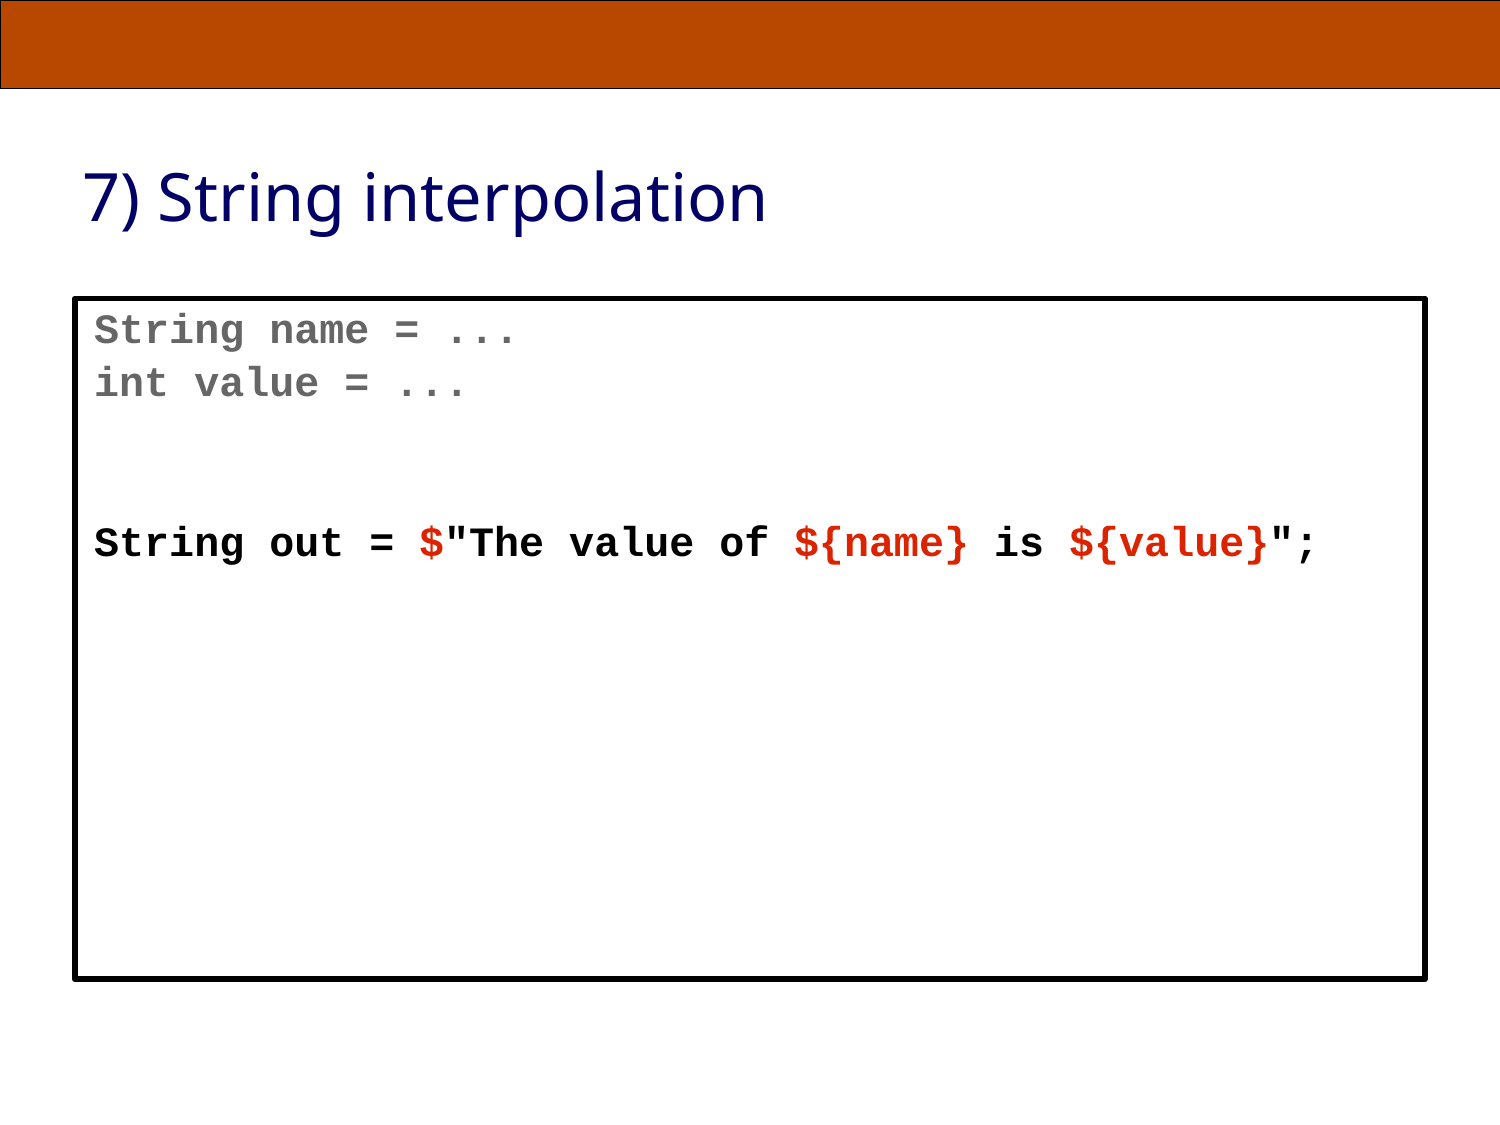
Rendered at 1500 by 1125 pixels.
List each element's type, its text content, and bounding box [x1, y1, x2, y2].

list String name = ... int value = ... String out = $"The value of ${name} is ${value}"; [75, 298, 1425, 980]
title 7) String interpolation [74, 105, 1423, 249]
